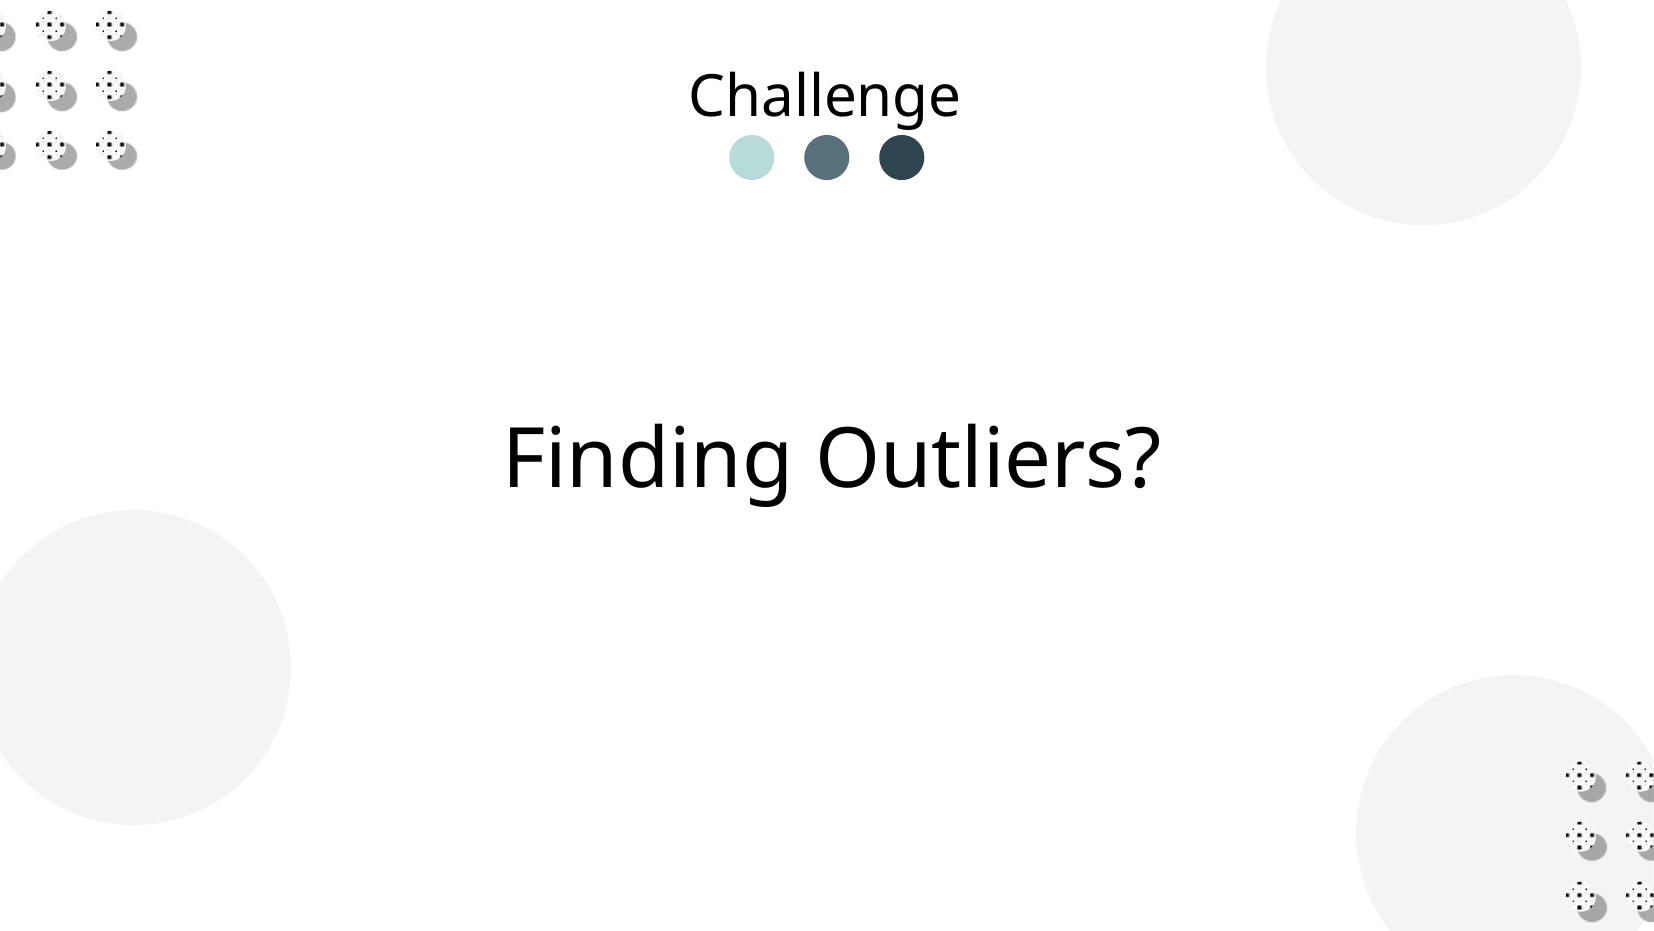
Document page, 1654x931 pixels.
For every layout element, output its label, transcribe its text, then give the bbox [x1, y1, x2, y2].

picture [95, 70, 126, 101]
picture [1565, 821, 1596, 852]
picture [0, 13, 6, 38]
picture [35, 10, 66, 41]
picture [1565, 881, 1596, 912]
text_box Finding Outliers? [427, 390, 1238, 523]
picture [0, 133, 7, 159]
picture [35, 130, 67, 161]
picture [1625, 881, 1654, 912]
picture [1625, 761, 1654, 792]
picture [0, 74, 6, 99]
text_box [804, 135, 850, 181]
picture [95, 10, 126, 41]
picture [95, 130, 127, 161]
picture [35, 70, 66, 101]
picture [1625, 821, 1654, 852]
text_box [879, 135, 925, 181]
text_box Challenge [420, 46, 1231, 144]
text_box [729, 135, 775, 181]
picture [1565, 761, 1596, 792]
